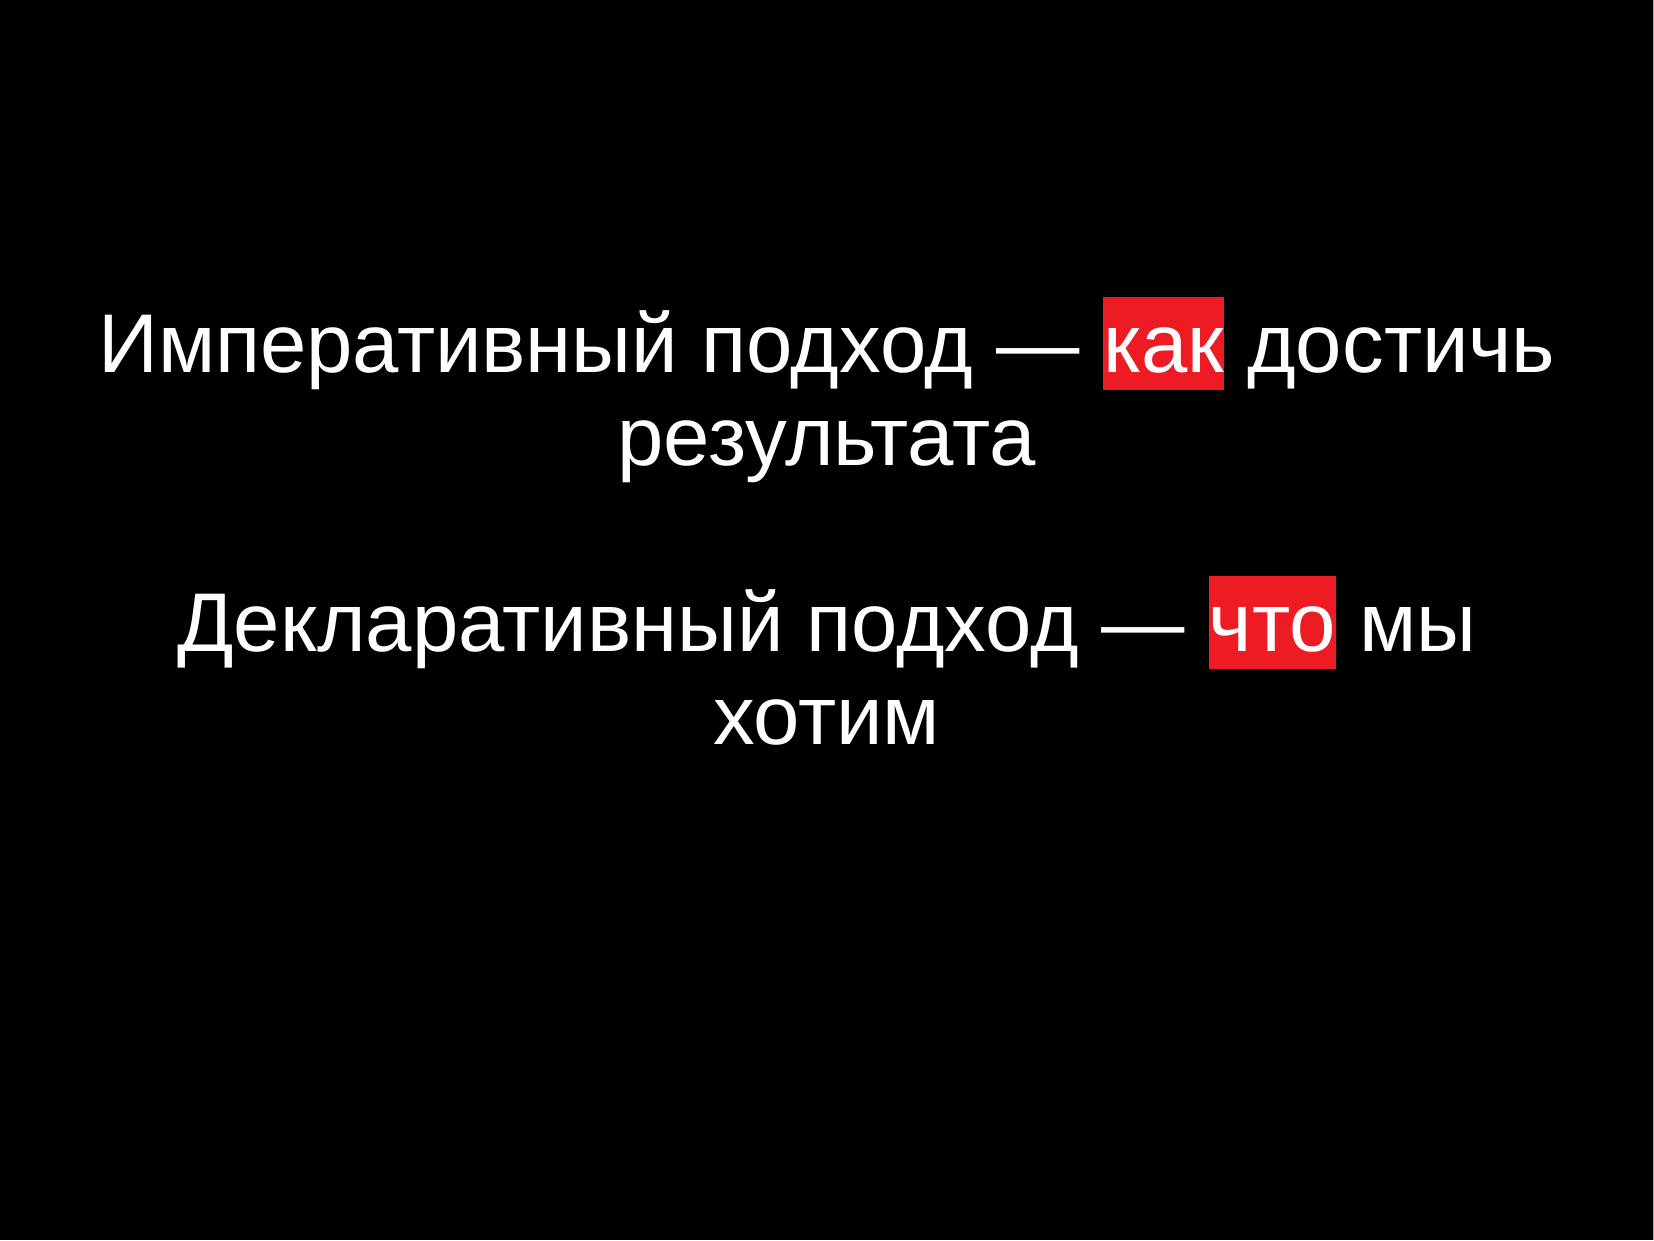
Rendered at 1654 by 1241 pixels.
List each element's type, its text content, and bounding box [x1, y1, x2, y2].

subtitle Императивный подход — как достичь результата Декларативный подход — что мы хотим [82, 49, 1571, 1010]
